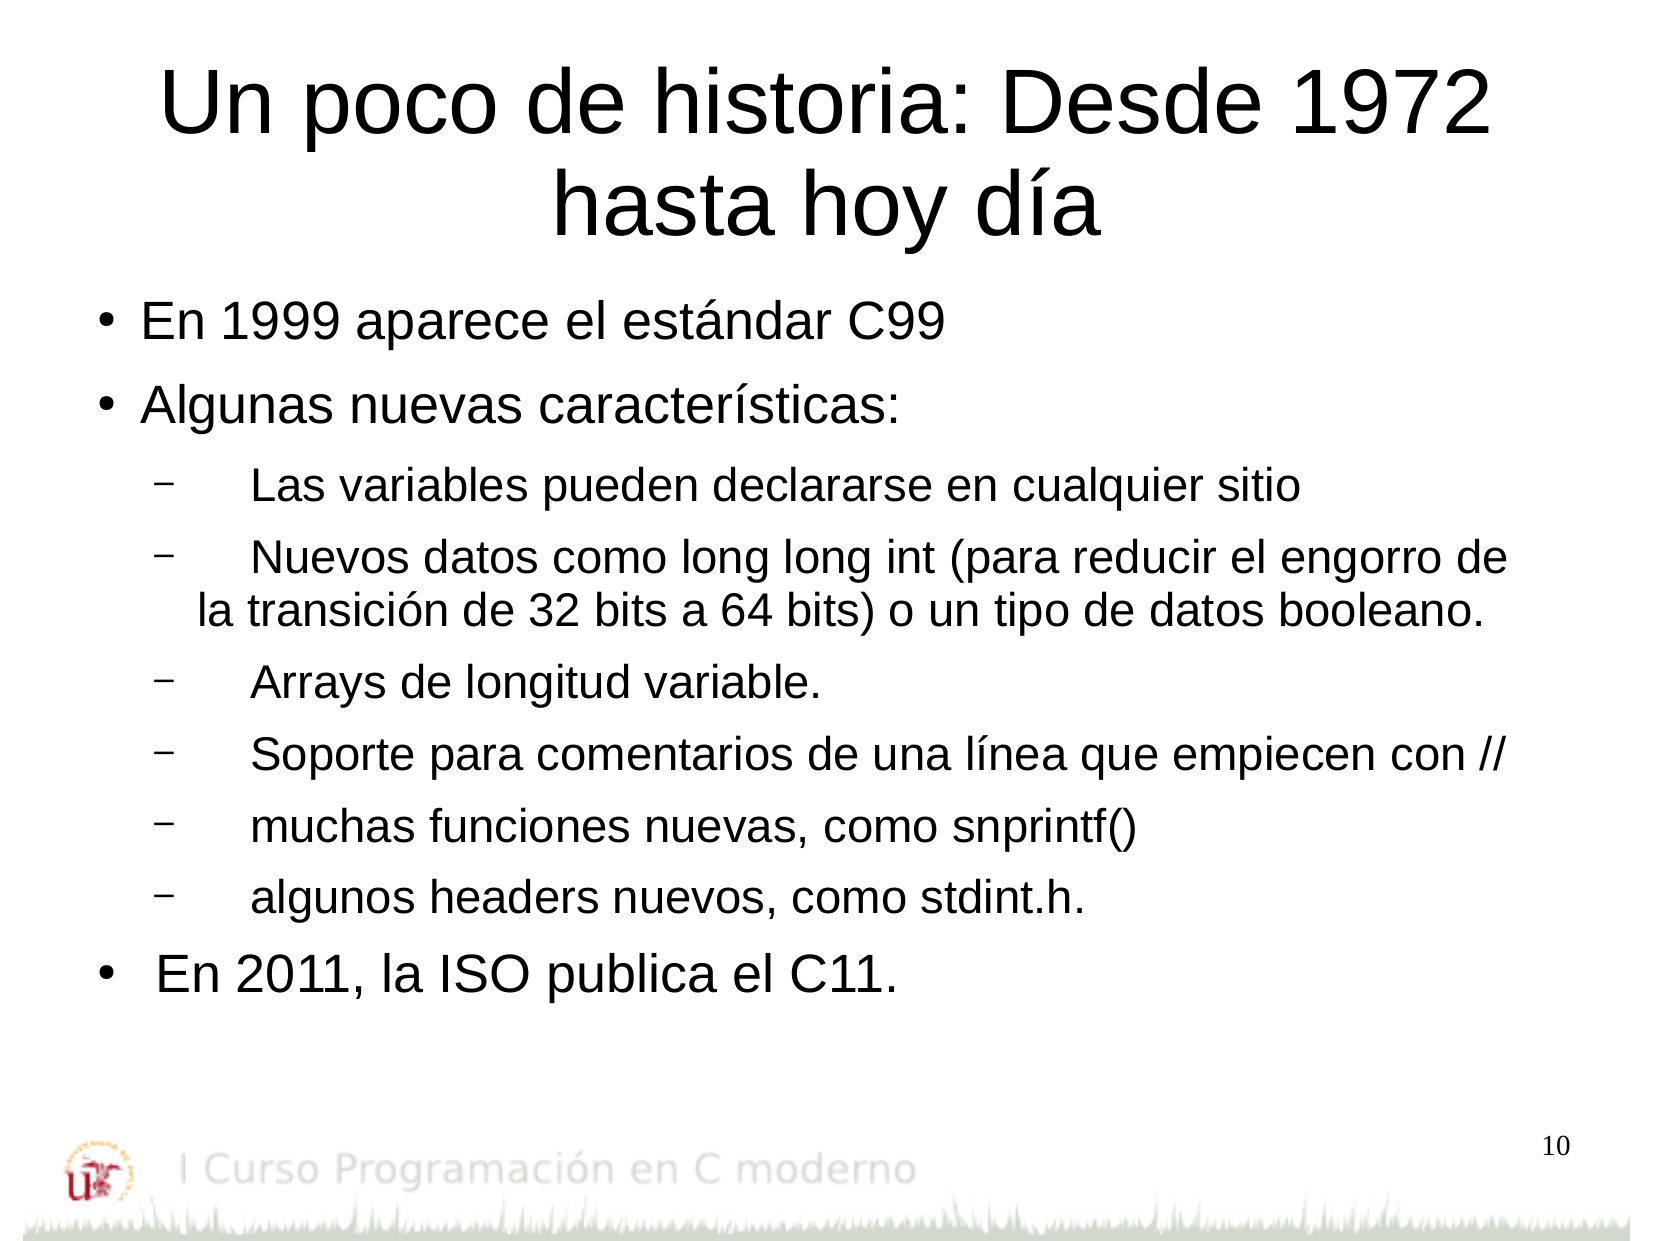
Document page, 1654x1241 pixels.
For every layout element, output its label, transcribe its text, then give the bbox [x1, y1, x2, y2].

title Un poco de historia: Desde 1972 hasta hoy día [82, 49, 1571, 257]
list En 1999 aparece el estándar C99 Algunas nuevas características: Las variables pueden declararse en cualquier sitio Nuevos datos como long long int (para reducir el engorro de la transición de 32 bits a 64 bits) o un tipo de datos booleano. Arrays de longitud variable. Soporte para comentarios de una línea que empiecen con // muchas funciones nuevas, como snprintf() algunos headers nuevos, como stdint.h. En 2011, la ISO publica el C11. [82, 290, 1538, 1010]
picture [23, 1136, 1630, 1241]
